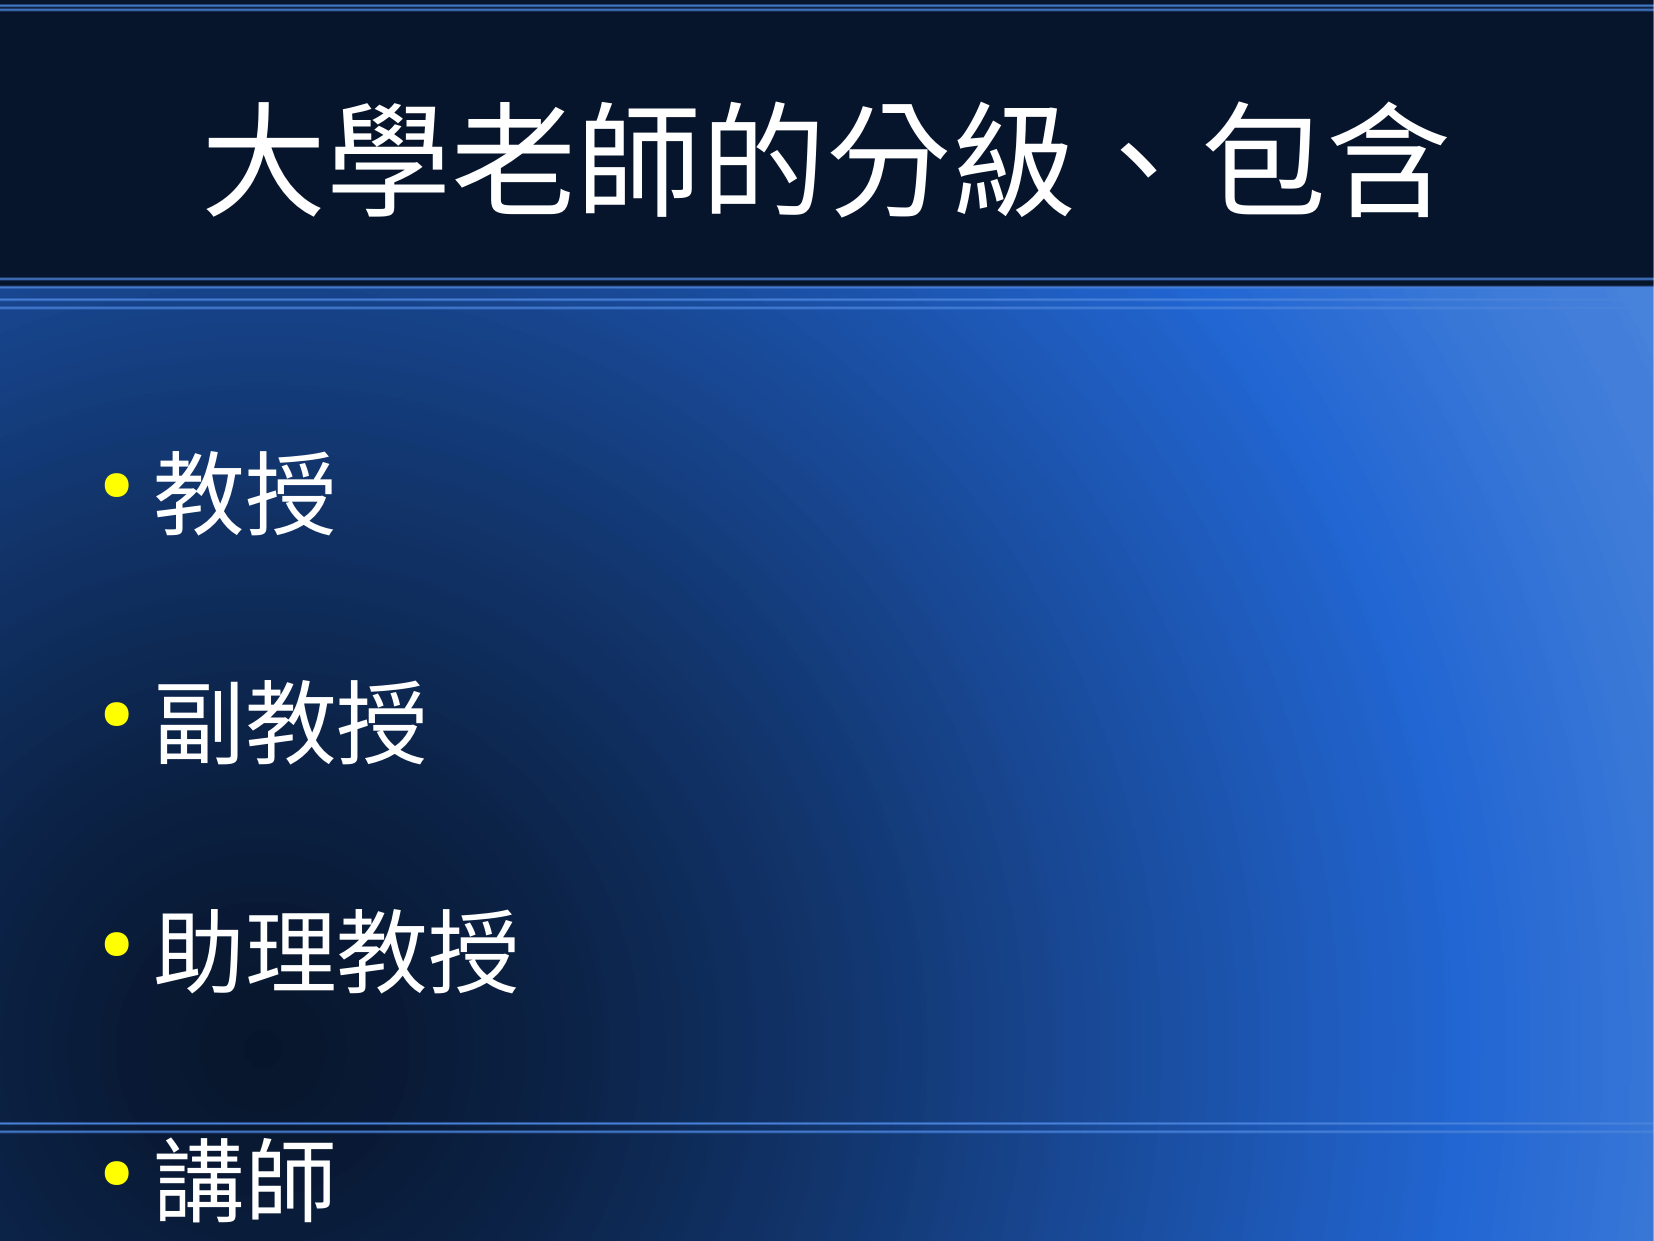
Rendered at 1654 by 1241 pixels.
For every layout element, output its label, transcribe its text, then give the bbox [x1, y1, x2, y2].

list 教授 副教授 助理教授 講師 [82, 355, 1571, 1241]
title 大學老師的分級、包含 [82, 49, 1571, 257]
picture [0, 0, 1654, 1241]
